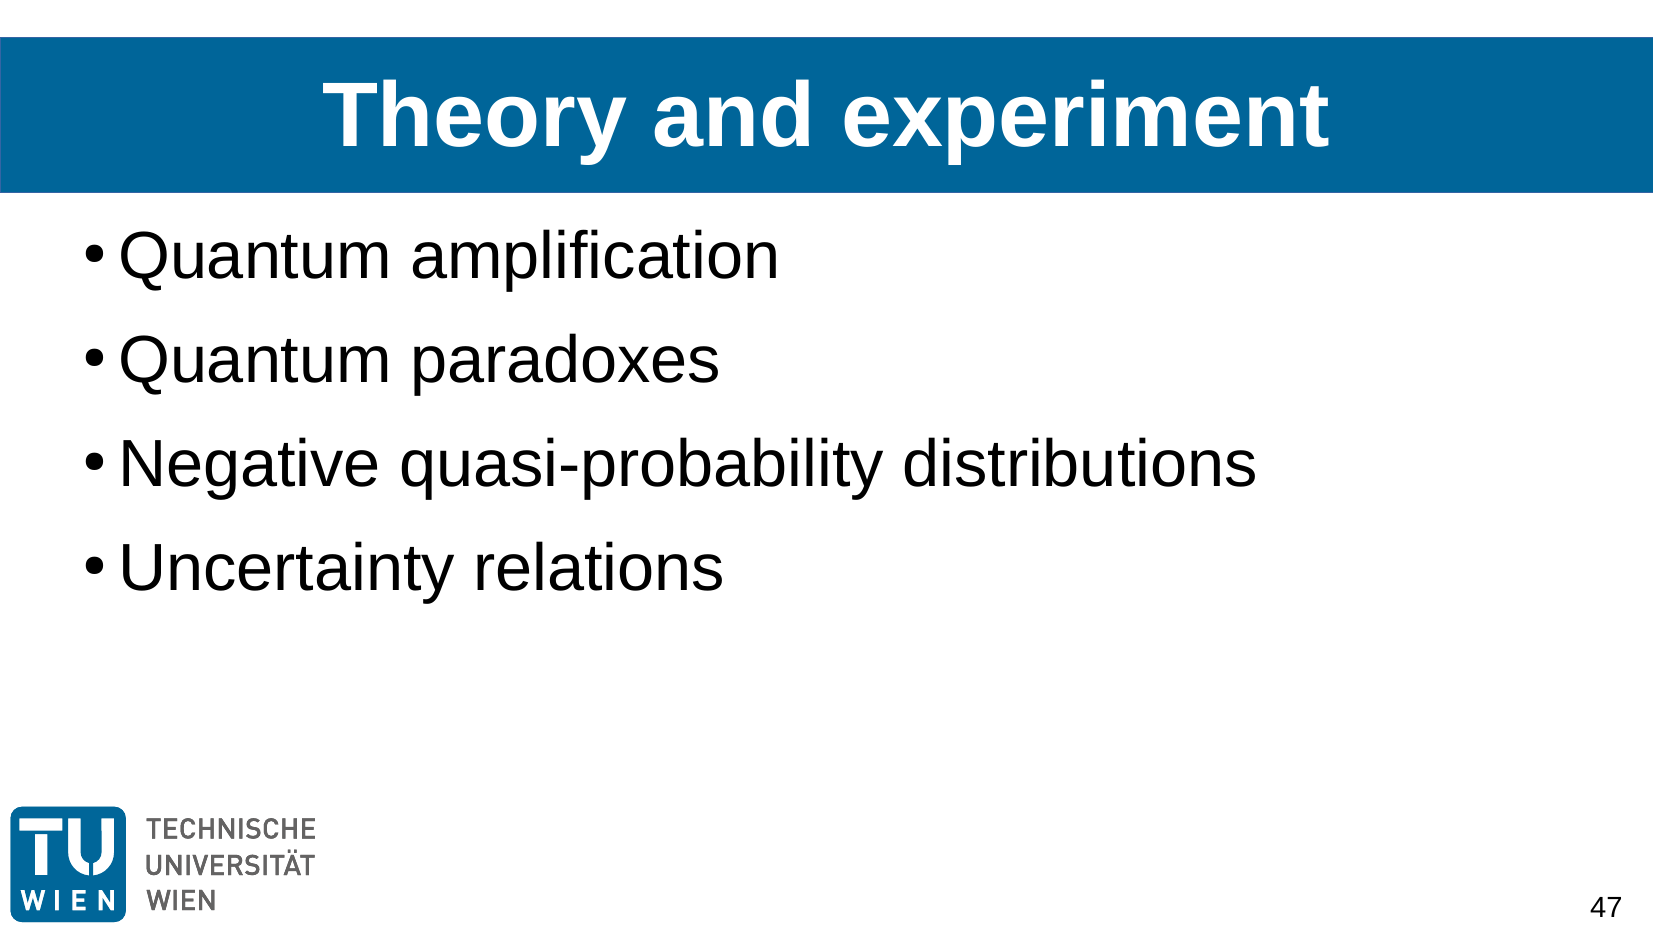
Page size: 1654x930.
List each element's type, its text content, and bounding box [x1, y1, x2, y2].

title Theory and experiment [0, 37, 1653, 193]
list Quantum amplification Quantum paradoxes Negative quasi-probability distributions Uncertainty relations [82, 217, 1571, 757]
